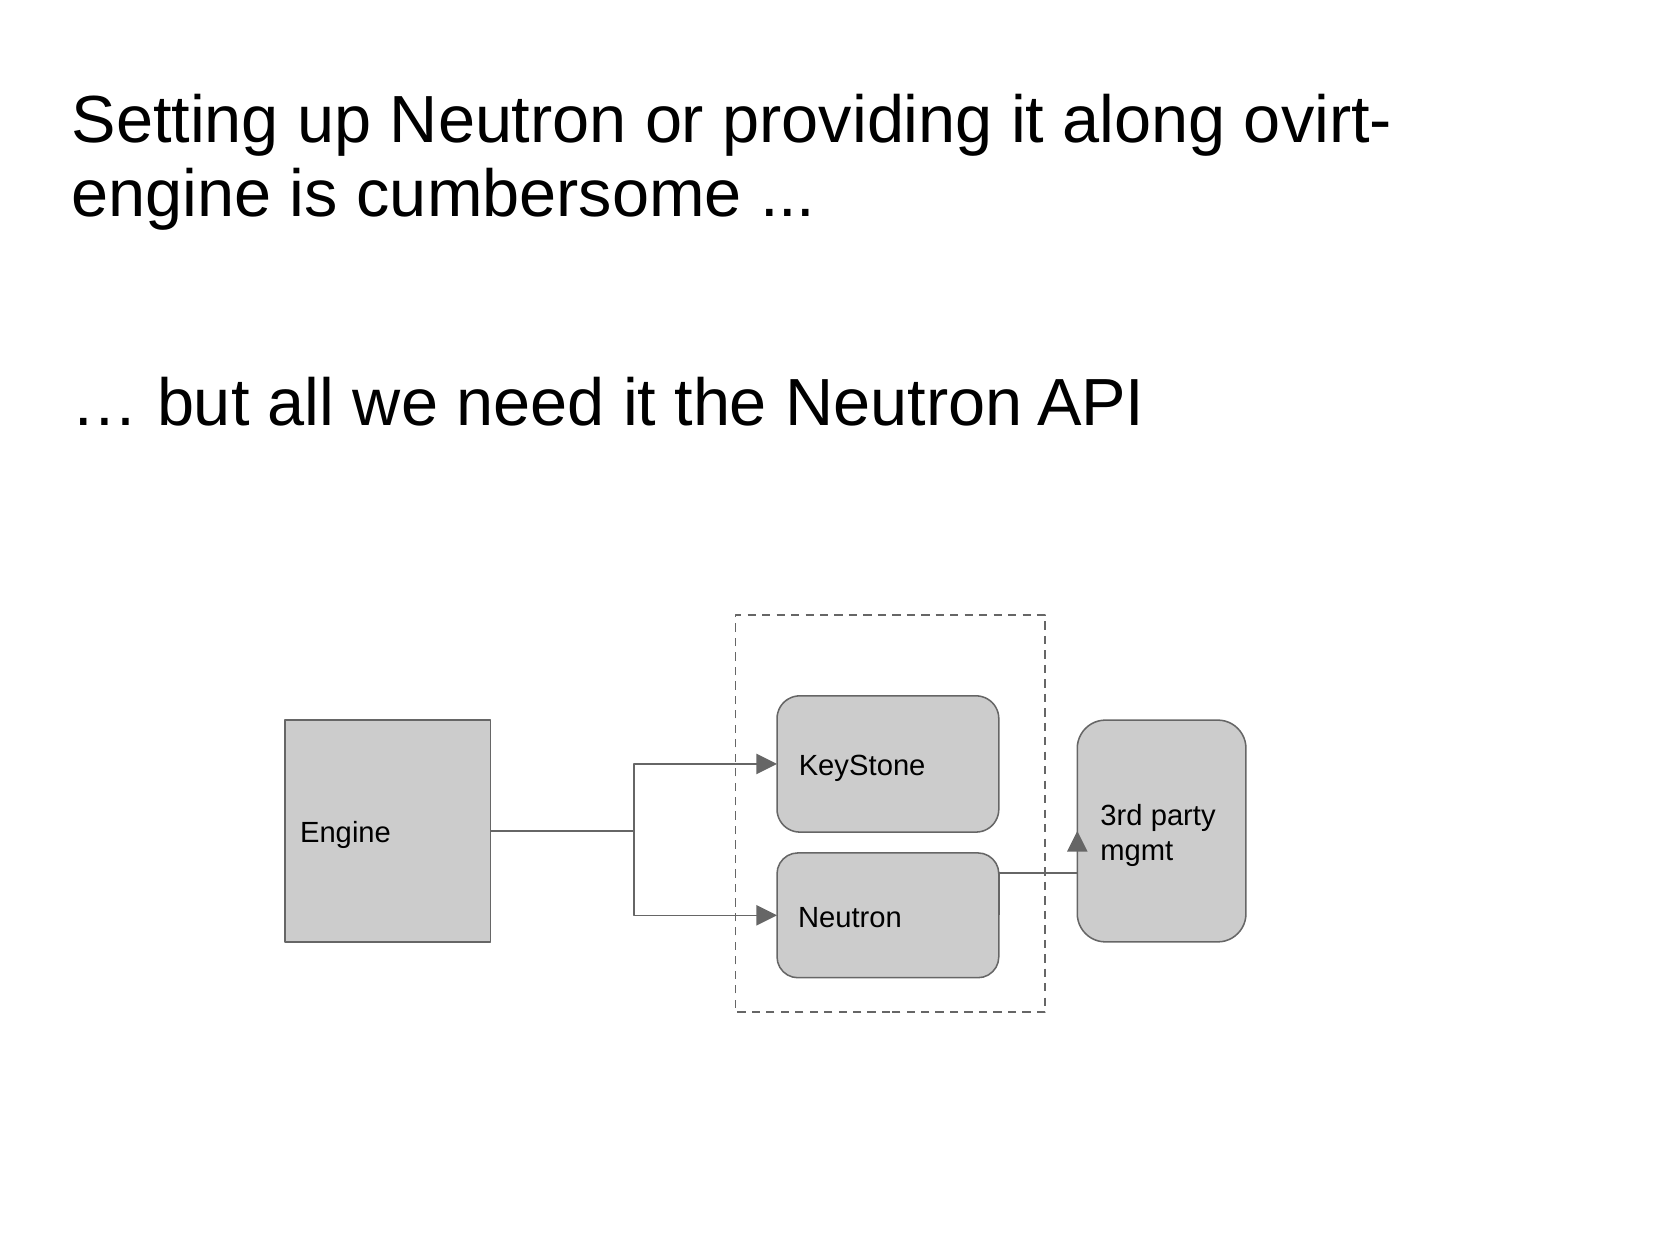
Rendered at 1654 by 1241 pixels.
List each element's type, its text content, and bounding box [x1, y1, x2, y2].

text_box 3rd party mgmt [1077, 720, 1246, 942]
list Setting up Neutron or providing it along ovirt-engine is cumbersome ... … but all we need it the Neutron API [71, 81, 1561, 496]
text_box Neutron [777, 852, 999, 978]
text_box KeyStone [777, 695, 999, 833]
text_box Engine [284, 720, 491, 942]
